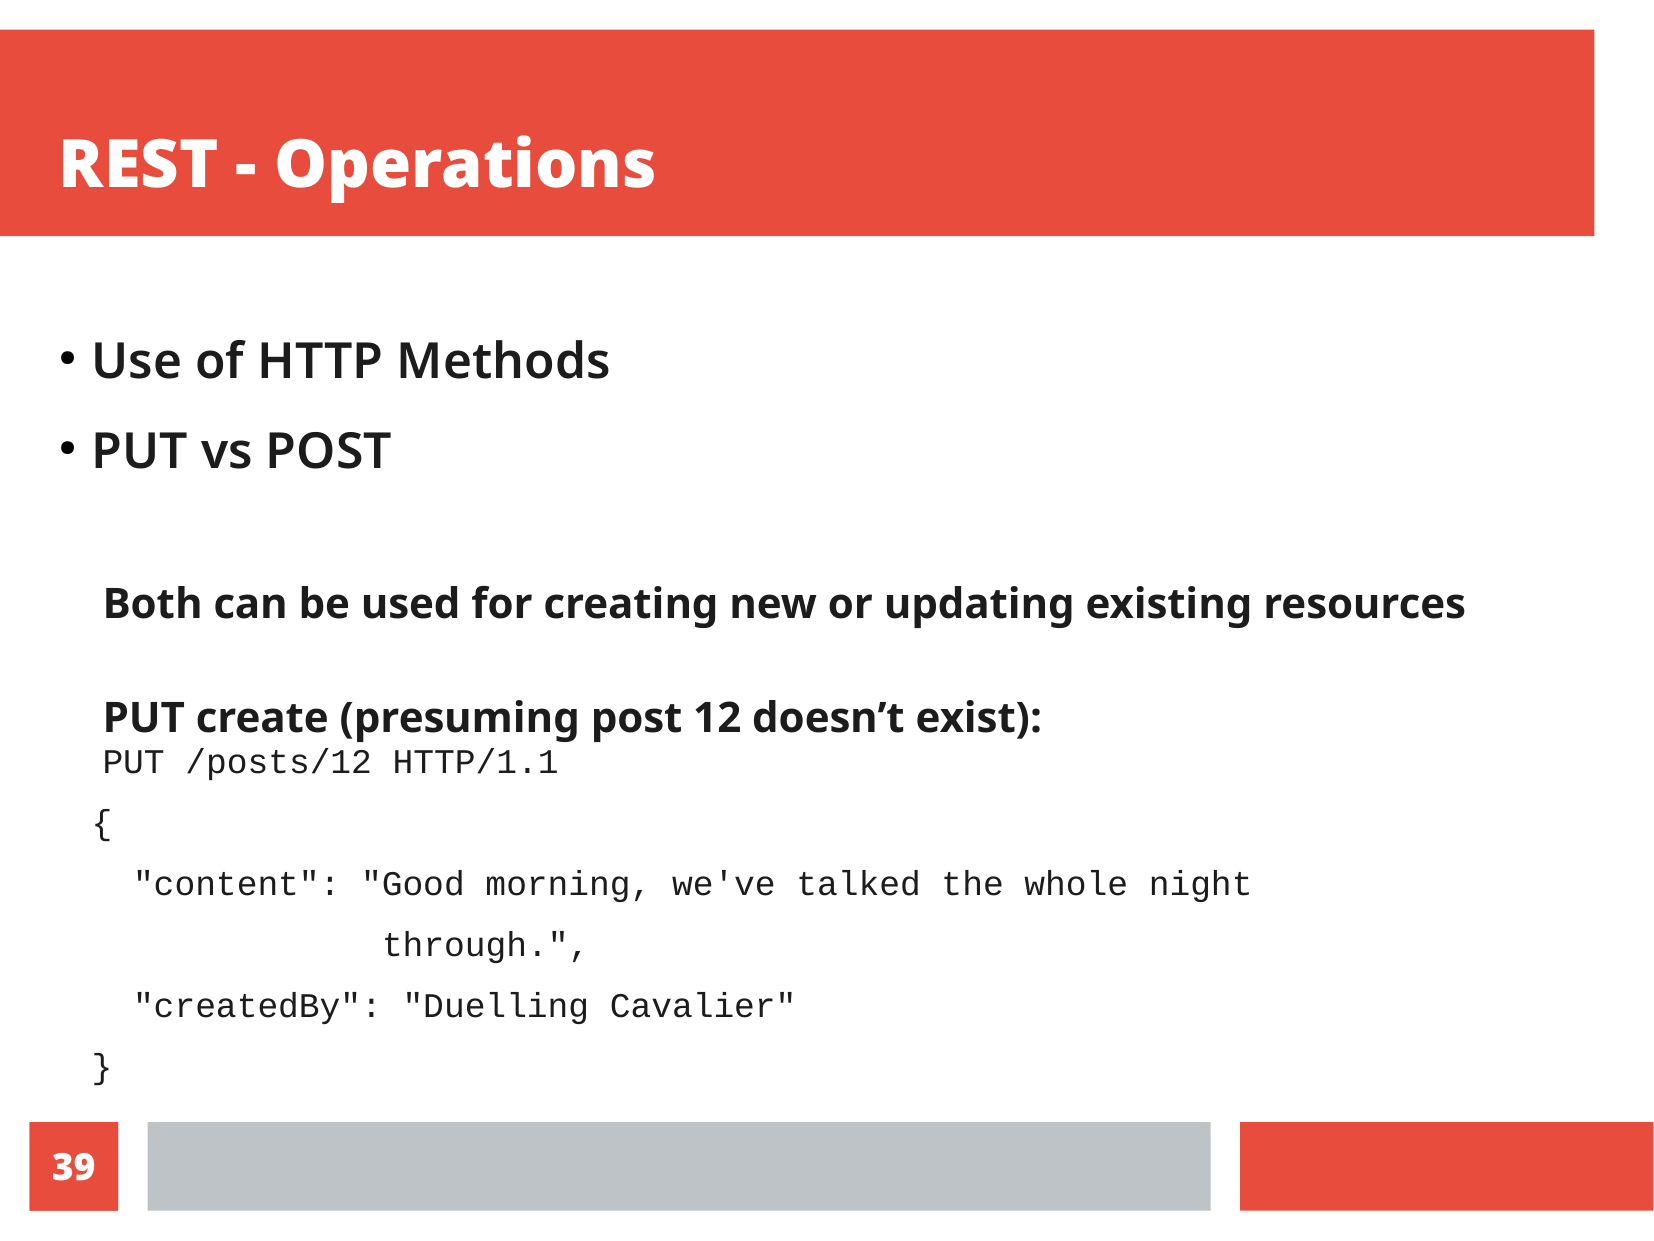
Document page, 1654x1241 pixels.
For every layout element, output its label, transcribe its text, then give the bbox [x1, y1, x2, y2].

title REST - Operations [59, 59, 1595, 207]
list Use of HTTP Methods PUT vs POST Both can be used for creating new or updating existing resources PUT create (presuming post 12 doesn’t exist): PUT /posts/12 HTTP/1.1 { "content": "Good morning, we've talked the whole night through.", "createdBy": "Duelling Cavalier" } [59, 324, 1565, 1093]
